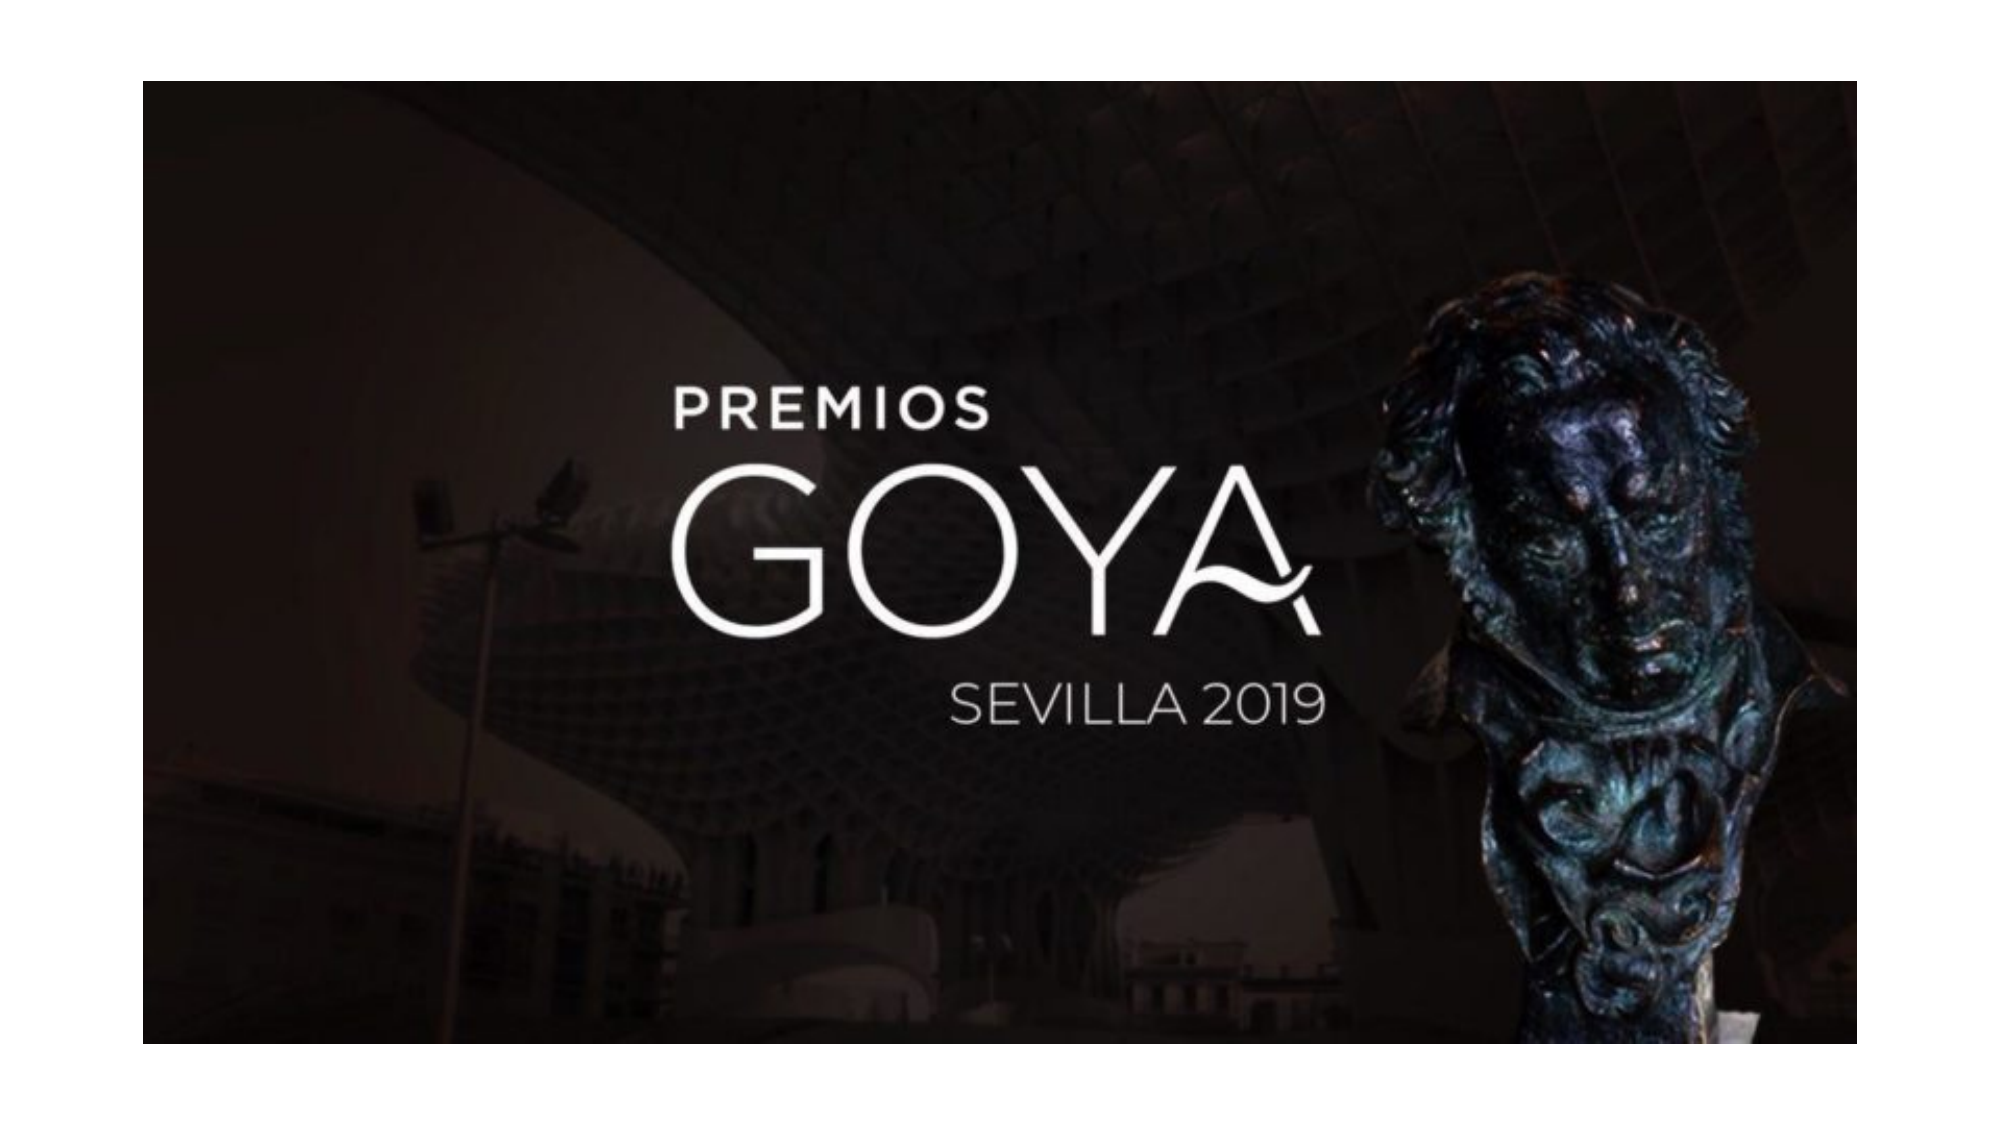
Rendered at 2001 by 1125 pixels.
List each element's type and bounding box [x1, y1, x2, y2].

picture [143, 81, 1857, 1044]
